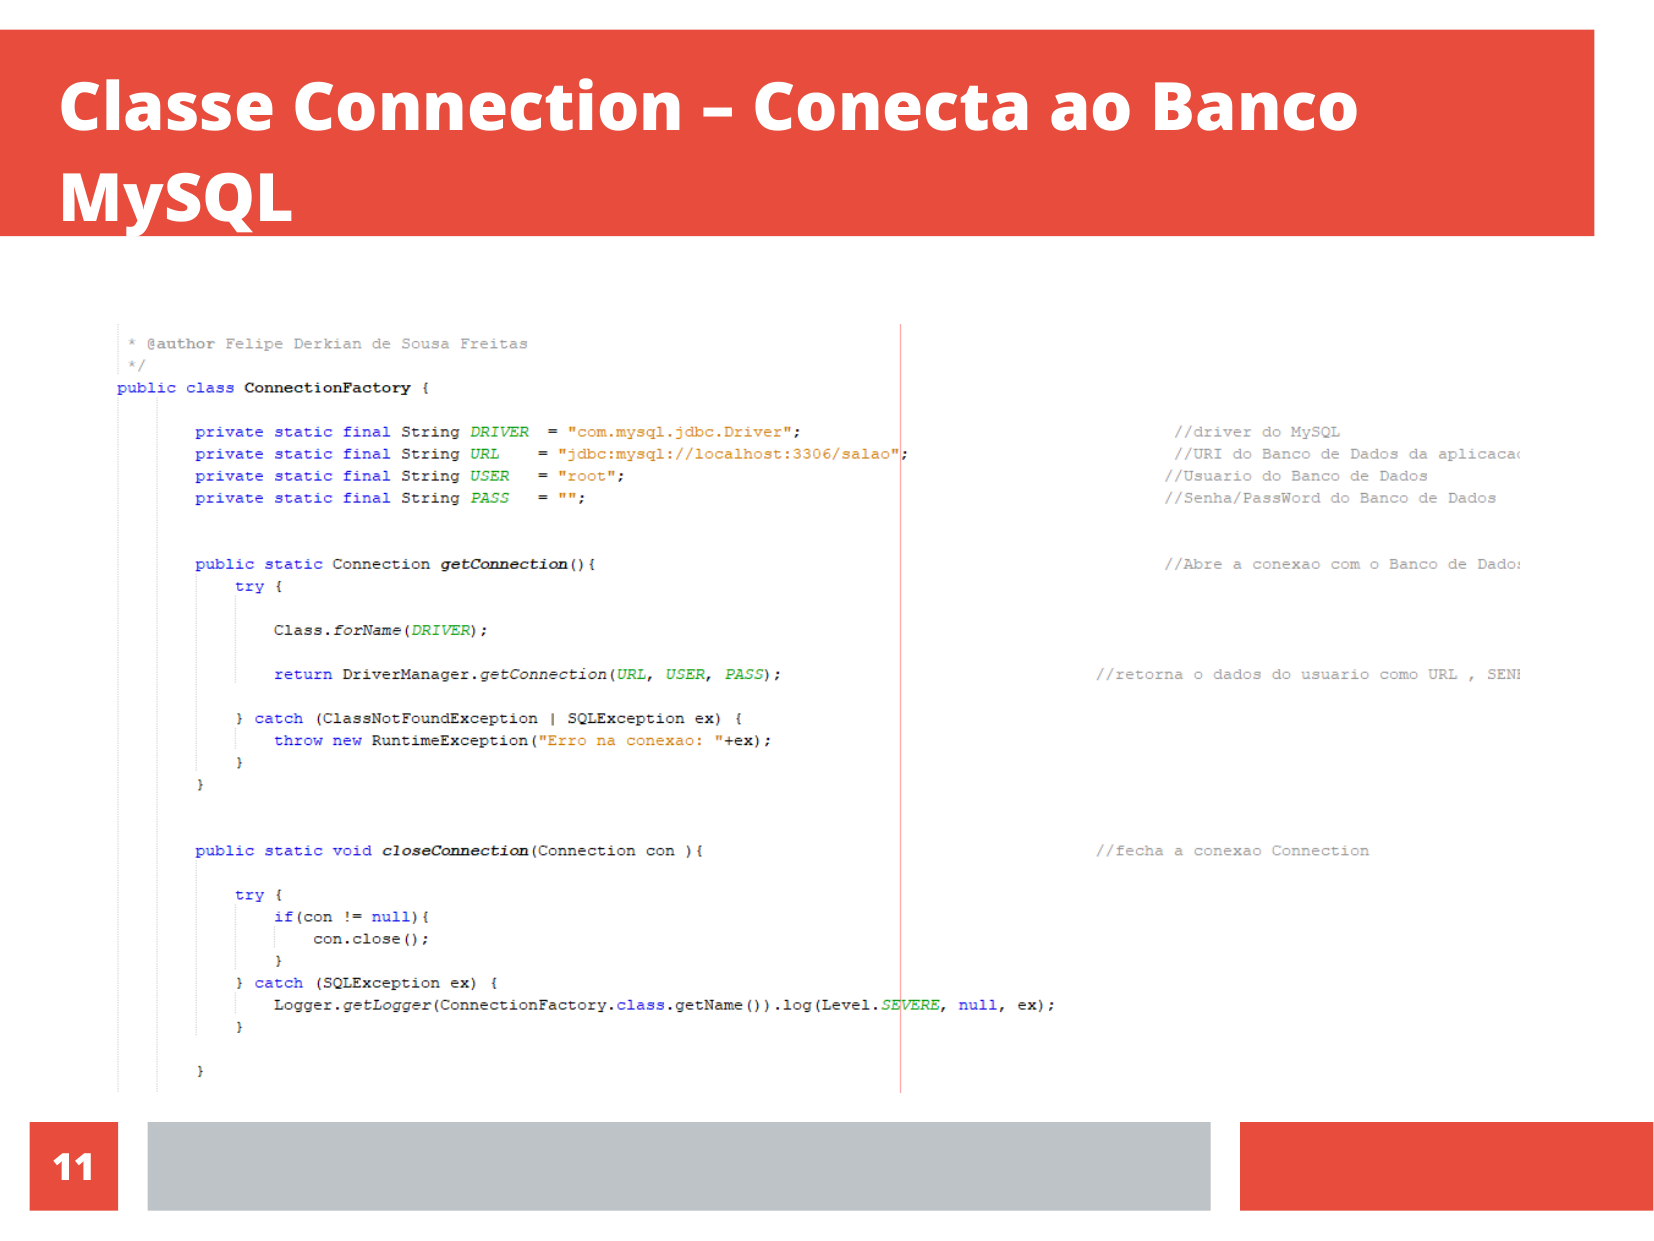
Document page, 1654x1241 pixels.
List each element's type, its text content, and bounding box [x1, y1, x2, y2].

title Classe Connection – Conecta ao Banco MySQL [59, 59, 1595, 207]
picture [104, 324, 1520, 1093]
